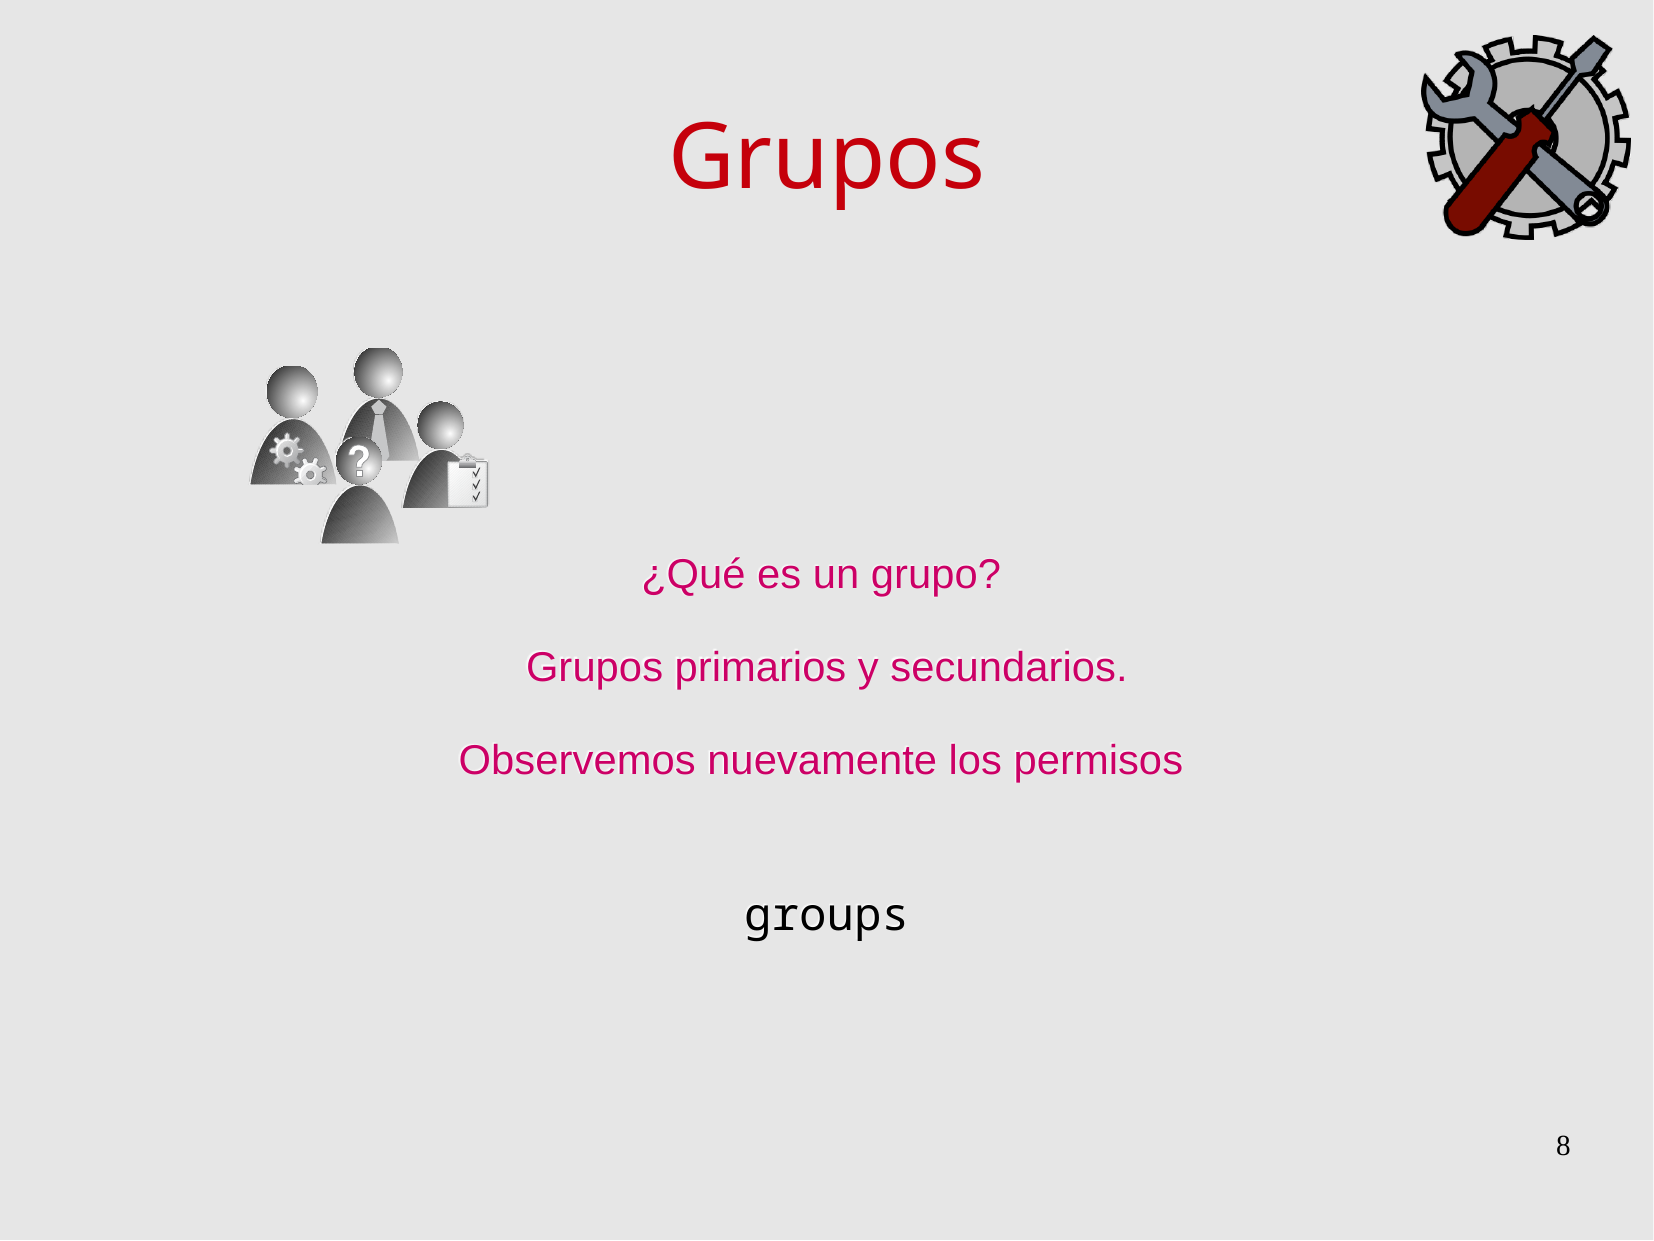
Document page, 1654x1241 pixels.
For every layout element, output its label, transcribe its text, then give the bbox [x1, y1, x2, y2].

text_box groups [729, 874, 925, 943]
title Grupos [82, 49, 1571, 257]
text_box ¿Qué es un grupo? Grupos primarios y secundarios. Observemos nuevamente los permisos [443, 543, 1210, 922]
picture [233, 348, 497, 544]
picture [1421, 35, 1631, 240]
